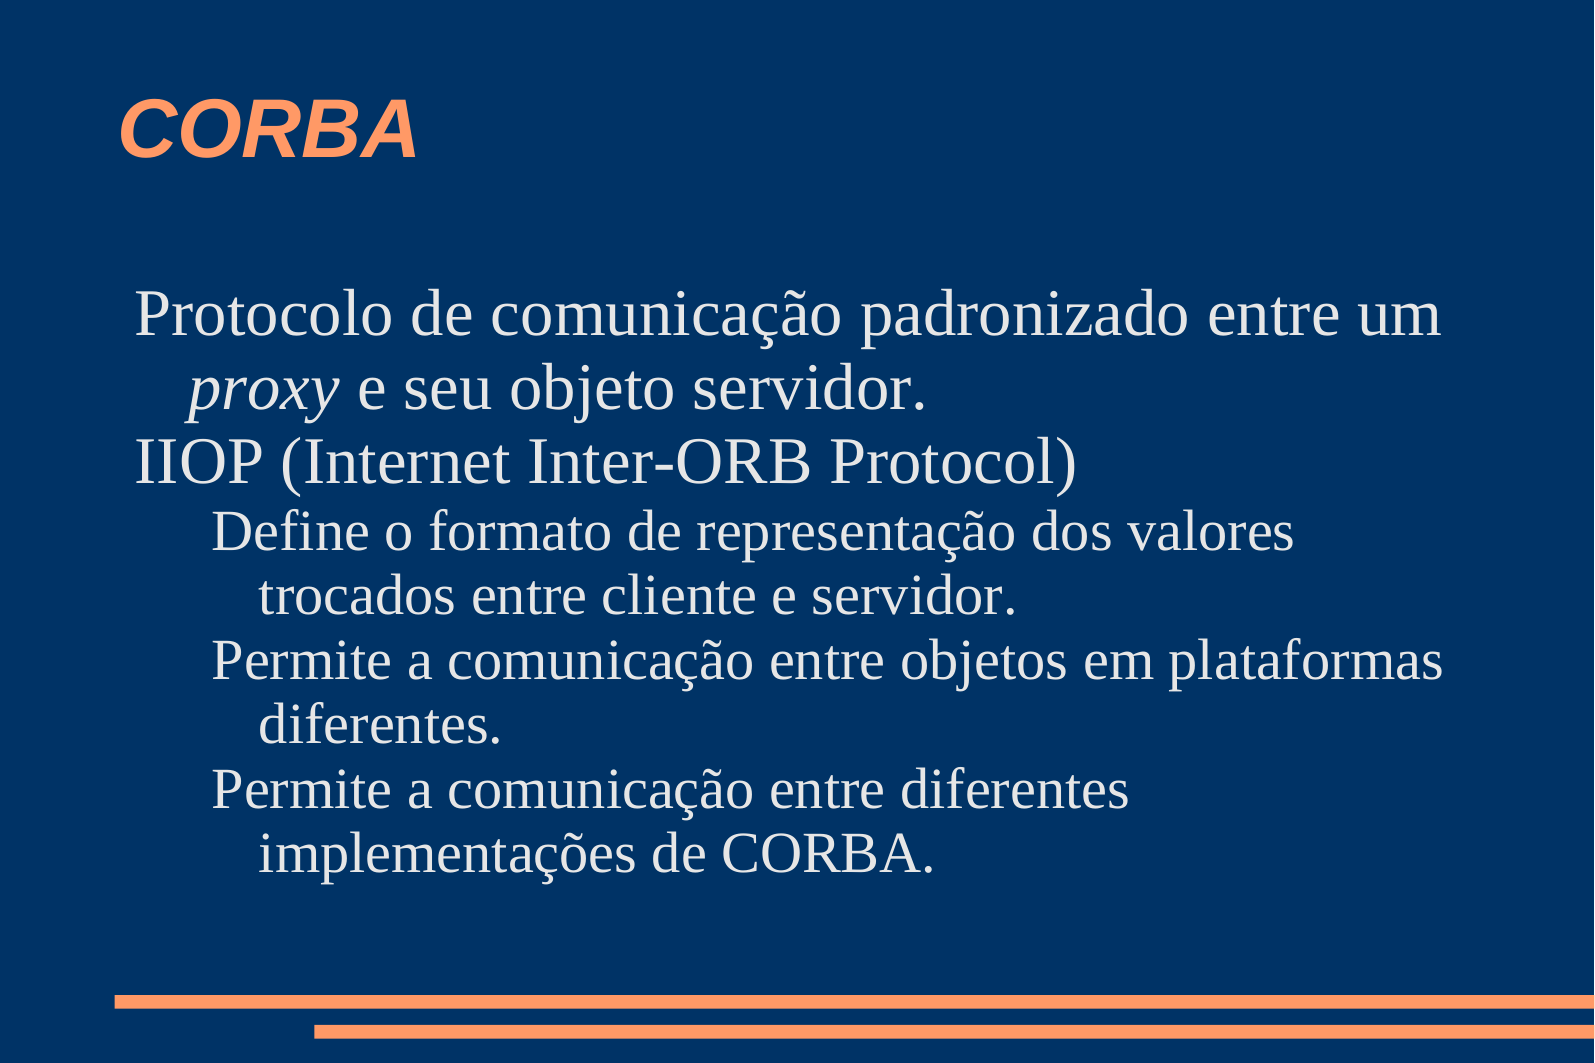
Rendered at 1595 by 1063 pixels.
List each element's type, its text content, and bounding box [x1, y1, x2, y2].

list Protocolo de comunicação padronizado entre um proxy e seu objeto servidor. IIOP (Internet Inter-ORB Protocol) Define o formato de representação dos valores trocados entre cliente e servidor. Permite a comunicação entre objetos em plataformas diferentes. Permite a comunicação entre diferentes implementações de CORBA. [117, 276, 1505, 971]
title CORBA [117, 39, 1479, 218]
